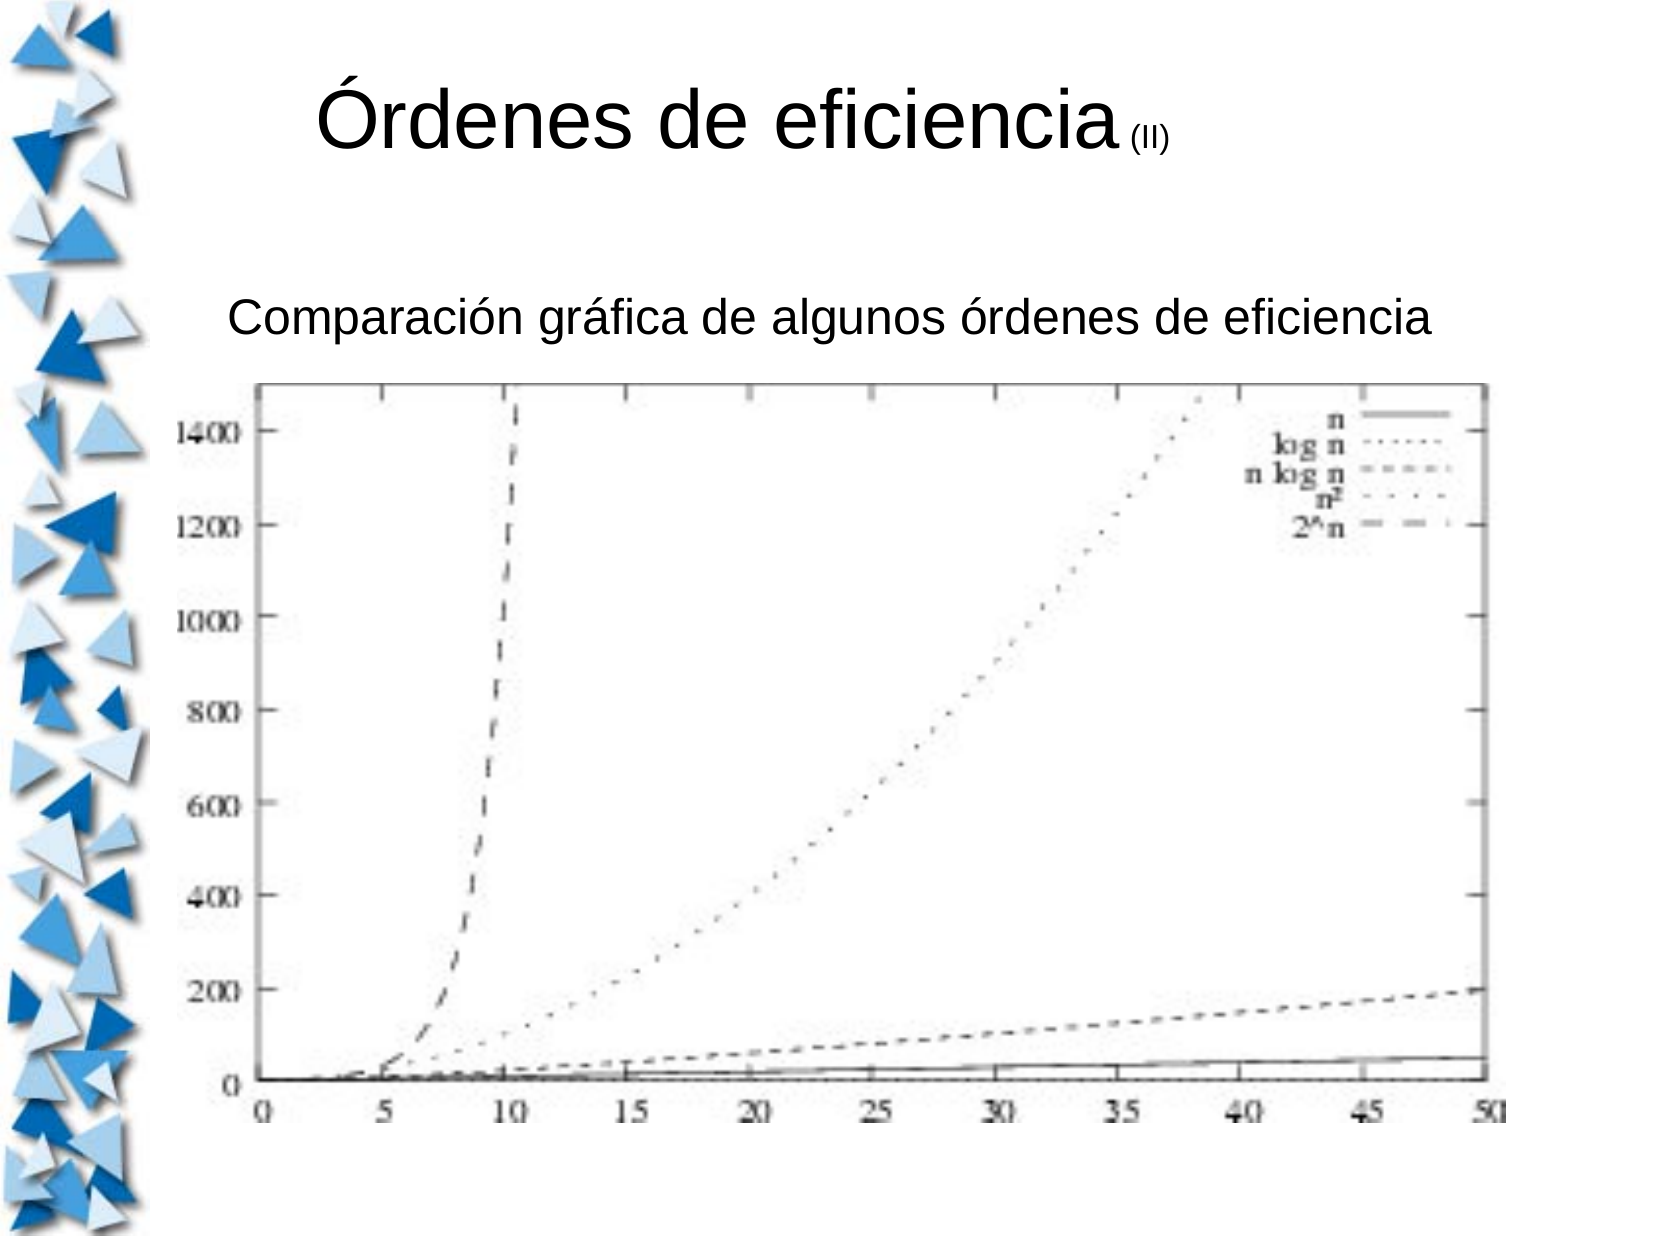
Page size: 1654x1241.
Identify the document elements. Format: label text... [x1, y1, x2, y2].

picture [0, 0, 150, 1236]
list Comparación gráfica de algunos órdenes de eficiencia [88, 290, 1572, 384]
title Órdenes de eficiencia (II) [315, 49, 1571, 192]
picture [177, 383, 1506, 1123]
